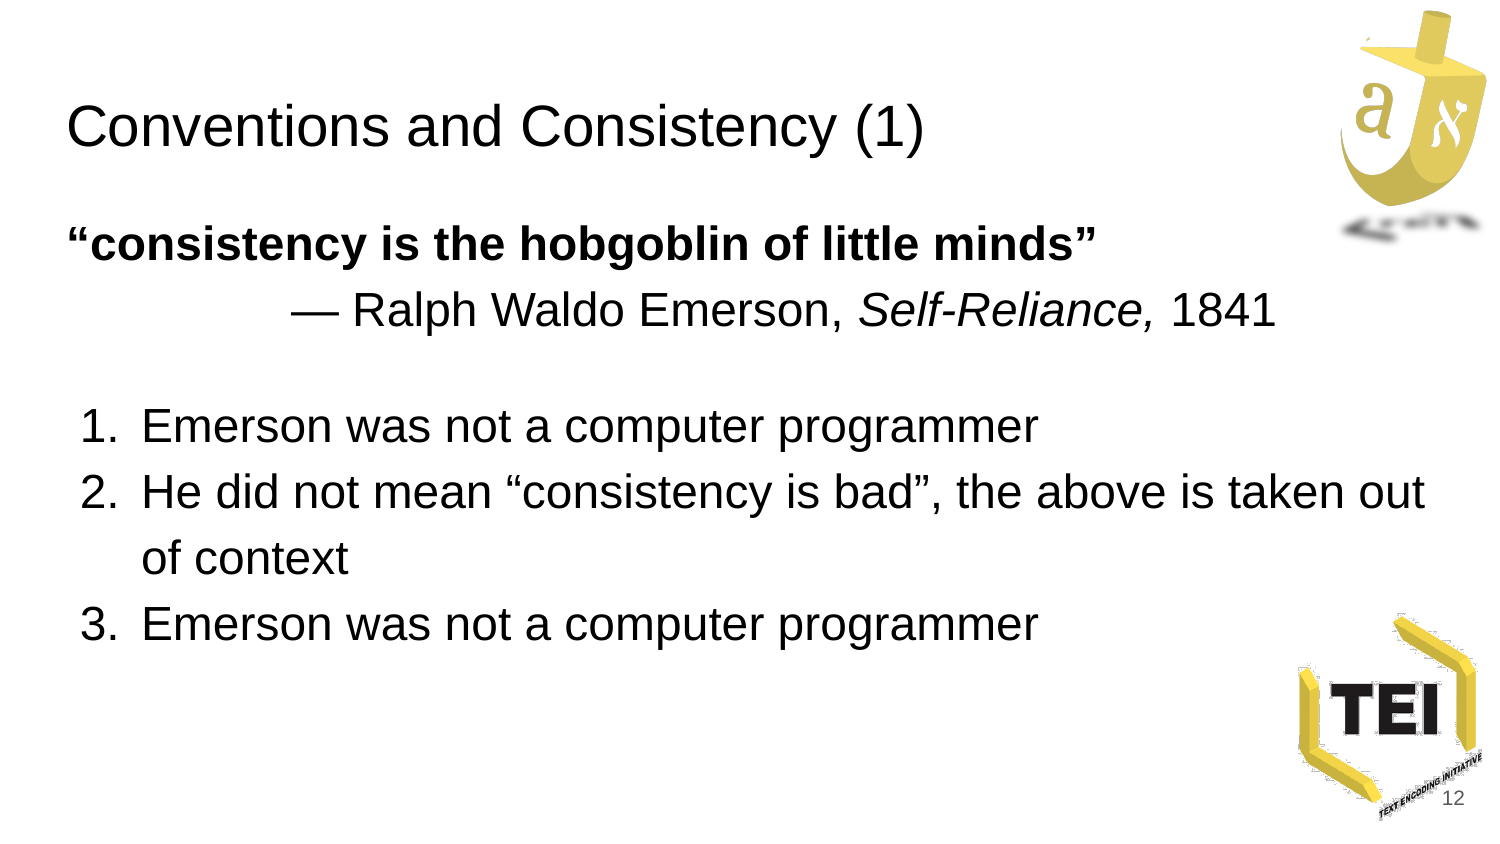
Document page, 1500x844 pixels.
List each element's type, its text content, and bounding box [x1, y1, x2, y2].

list “consistency is the hobgoblin of little minds” — Ralph Waldo Emerson, Self-Reliance, 1841 Emerson was not a computer programmer He did not mean “consistency is bad”, the above is taken out of context Emerson was not a computer programmer [51, 189, 1449, 750]
picture [1324, 0, 1497, 250]
slide_number <number> [1389, 764, 1480, 830]
picture [1275, 604, 1500, 830]
title Conventions and Consistency (1) [51, 72, 1449, 167]
